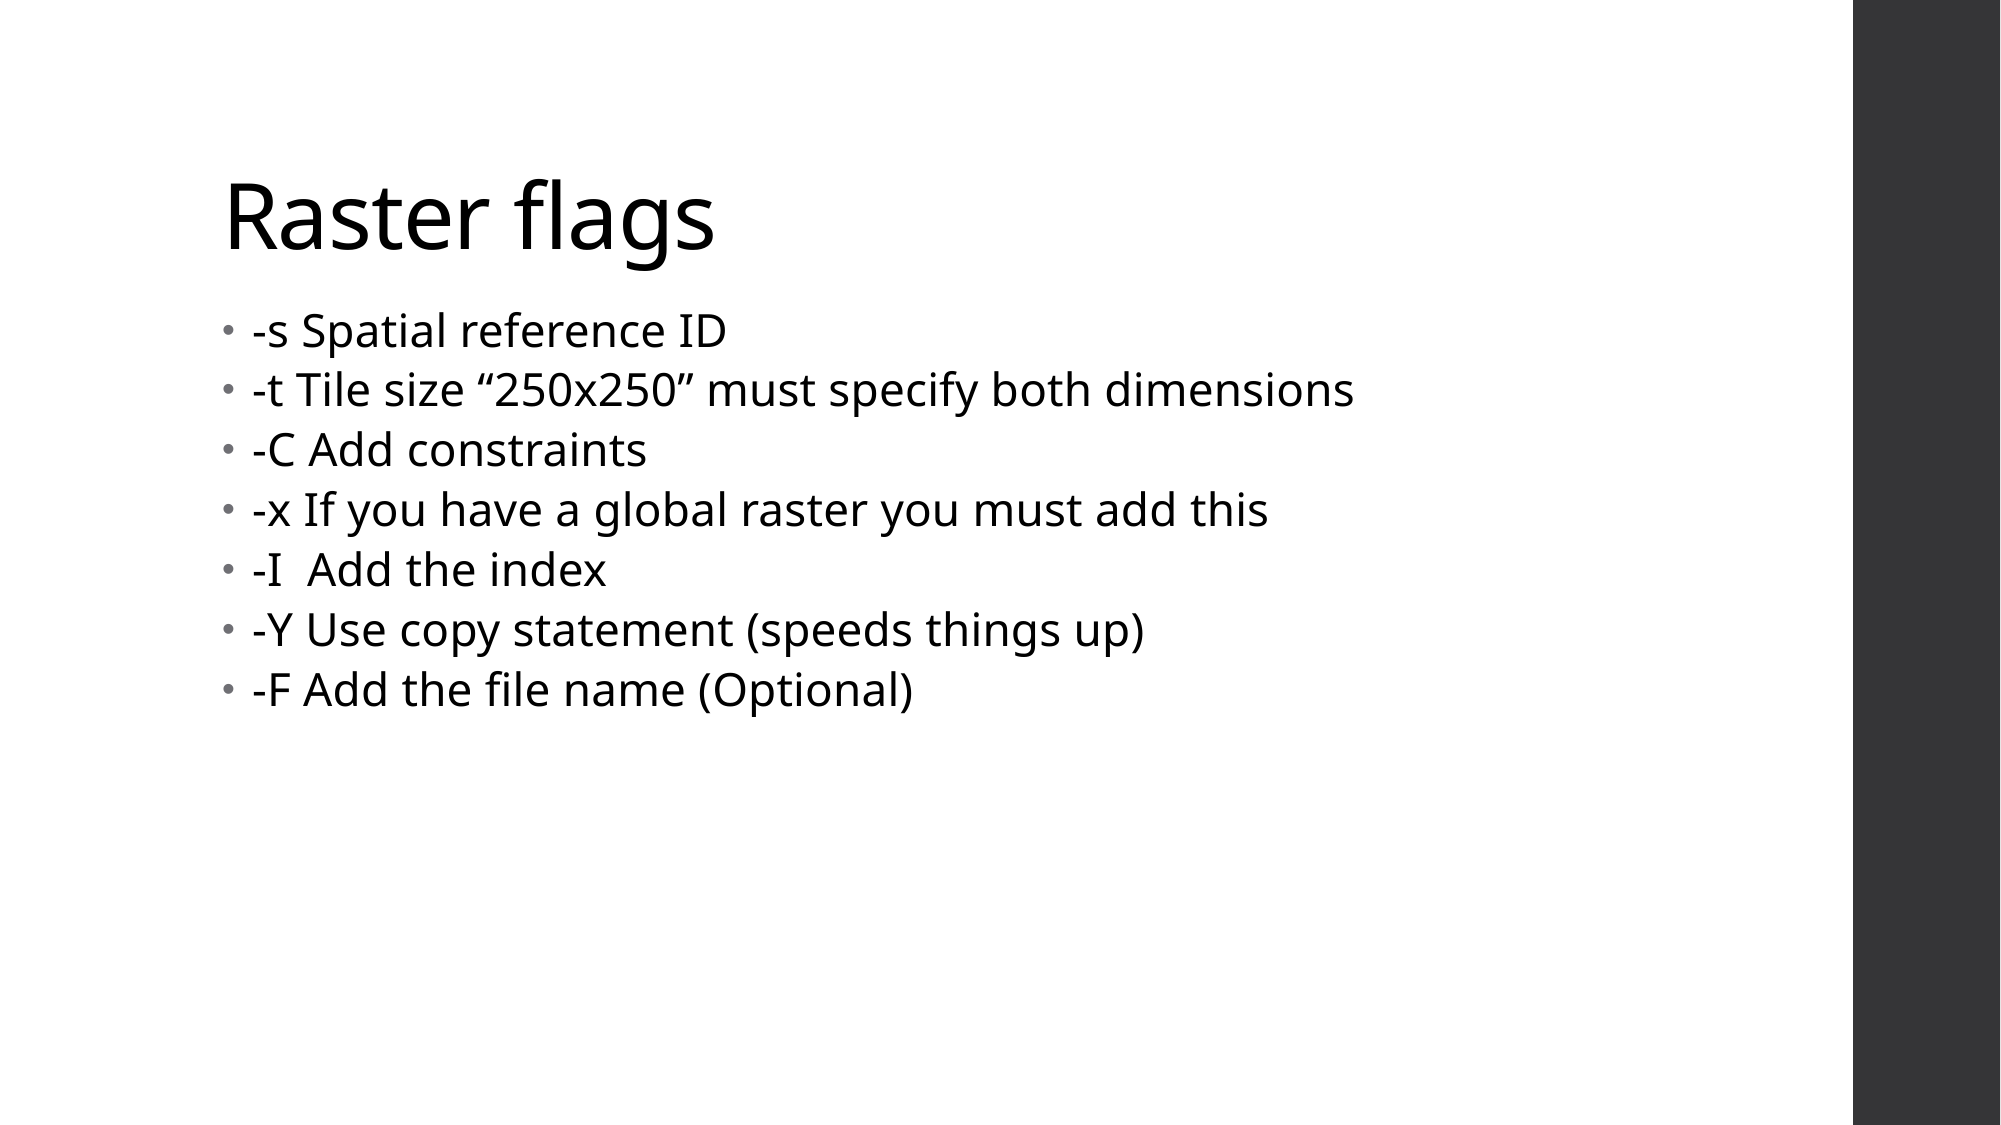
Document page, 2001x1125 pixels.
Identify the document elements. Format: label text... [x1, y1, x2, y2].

list -s Spatial reference ID -t Tile size “250x250” must specify both dimensions -C Add constraints -x If you have a global raster you must add this -I Add the index -Y Use copy statement (speeds things up) -F Add the file name (Optional) [206, 299, 1617, 1014]
title Raster flags [206, 60, 1797, 278]
